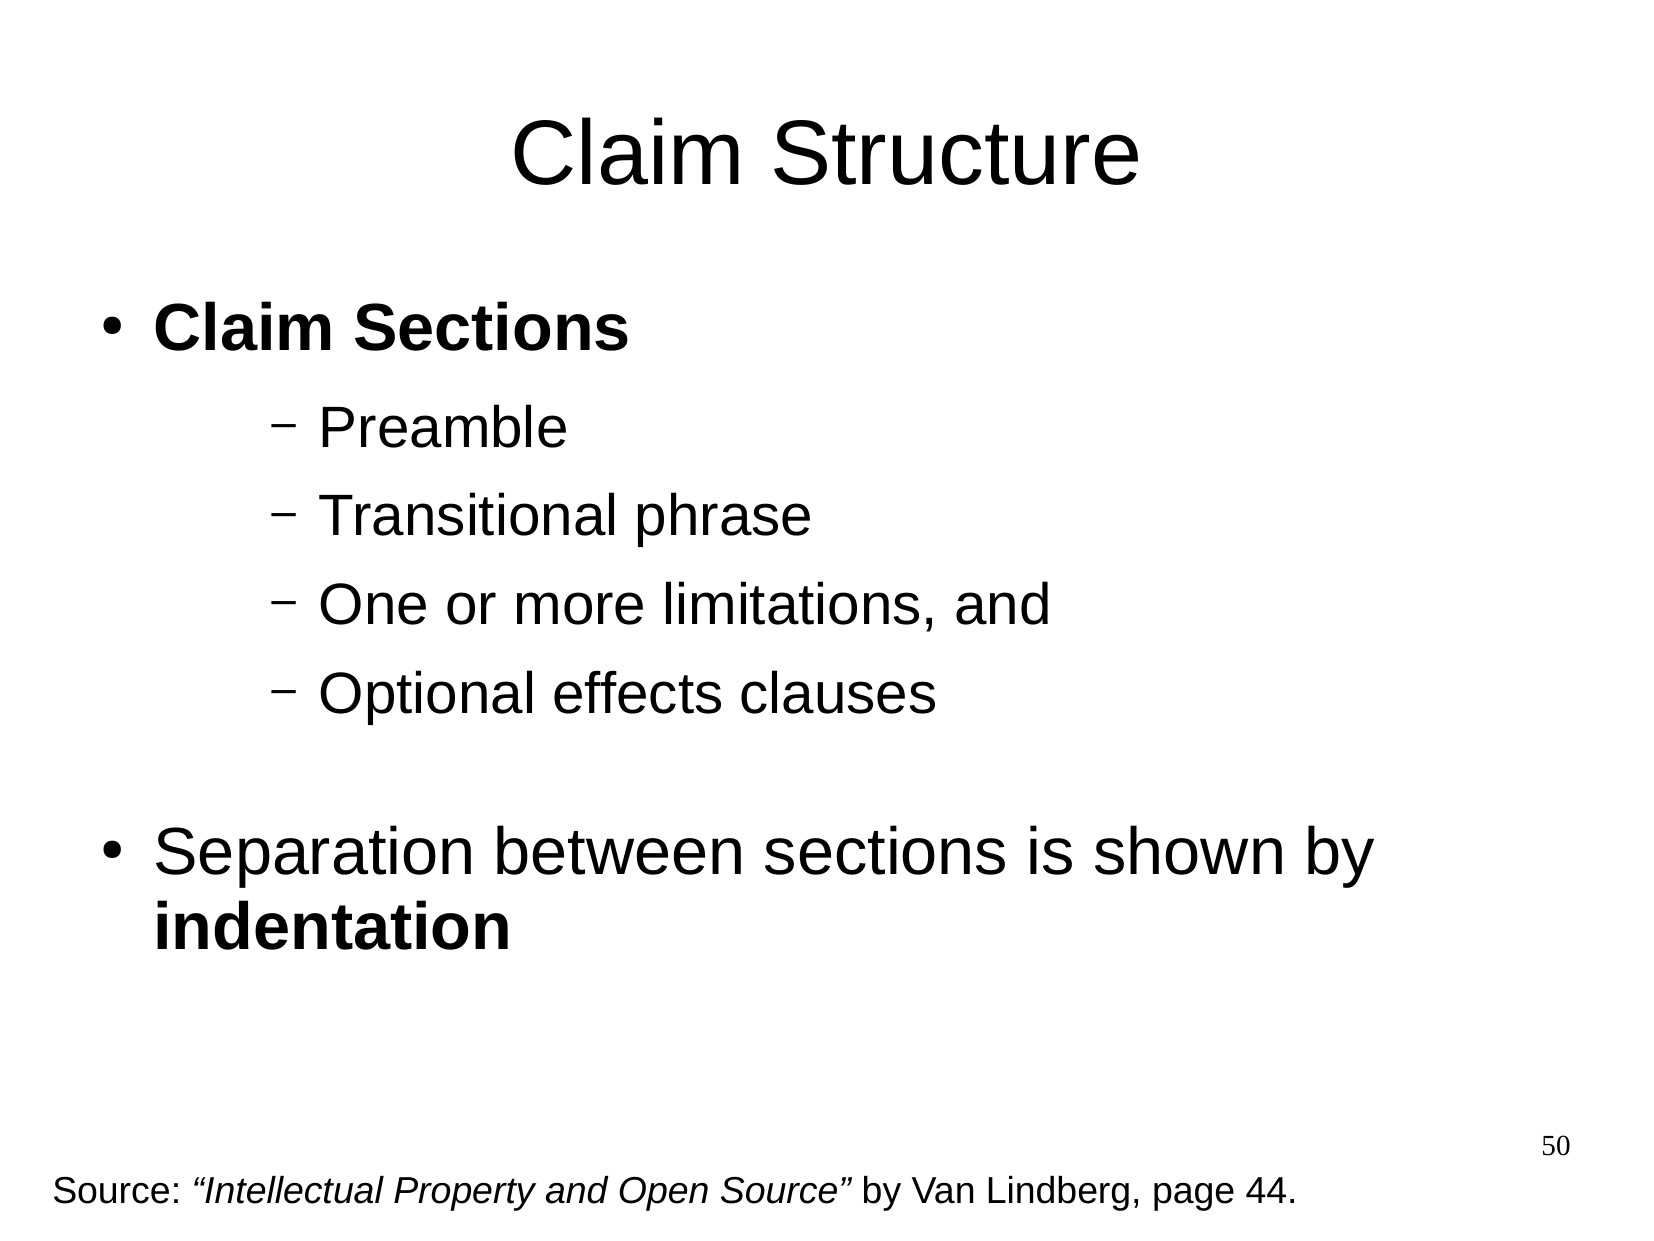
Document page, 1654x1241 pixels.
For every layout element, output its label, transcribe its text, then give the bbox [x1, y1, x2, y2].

title Claim Structure [82, 56, 1571, 250]
list Claim Sections Preamble Transitional phrase One or more limitations, and Optional effects clauses Separation between sections is shown by indentation [82, 290, 1571, 1094]
text_box Source: “Intellectual Property and Open Source” by Van Lindberg, page 44. [37, 1162, 1613, 1220]
